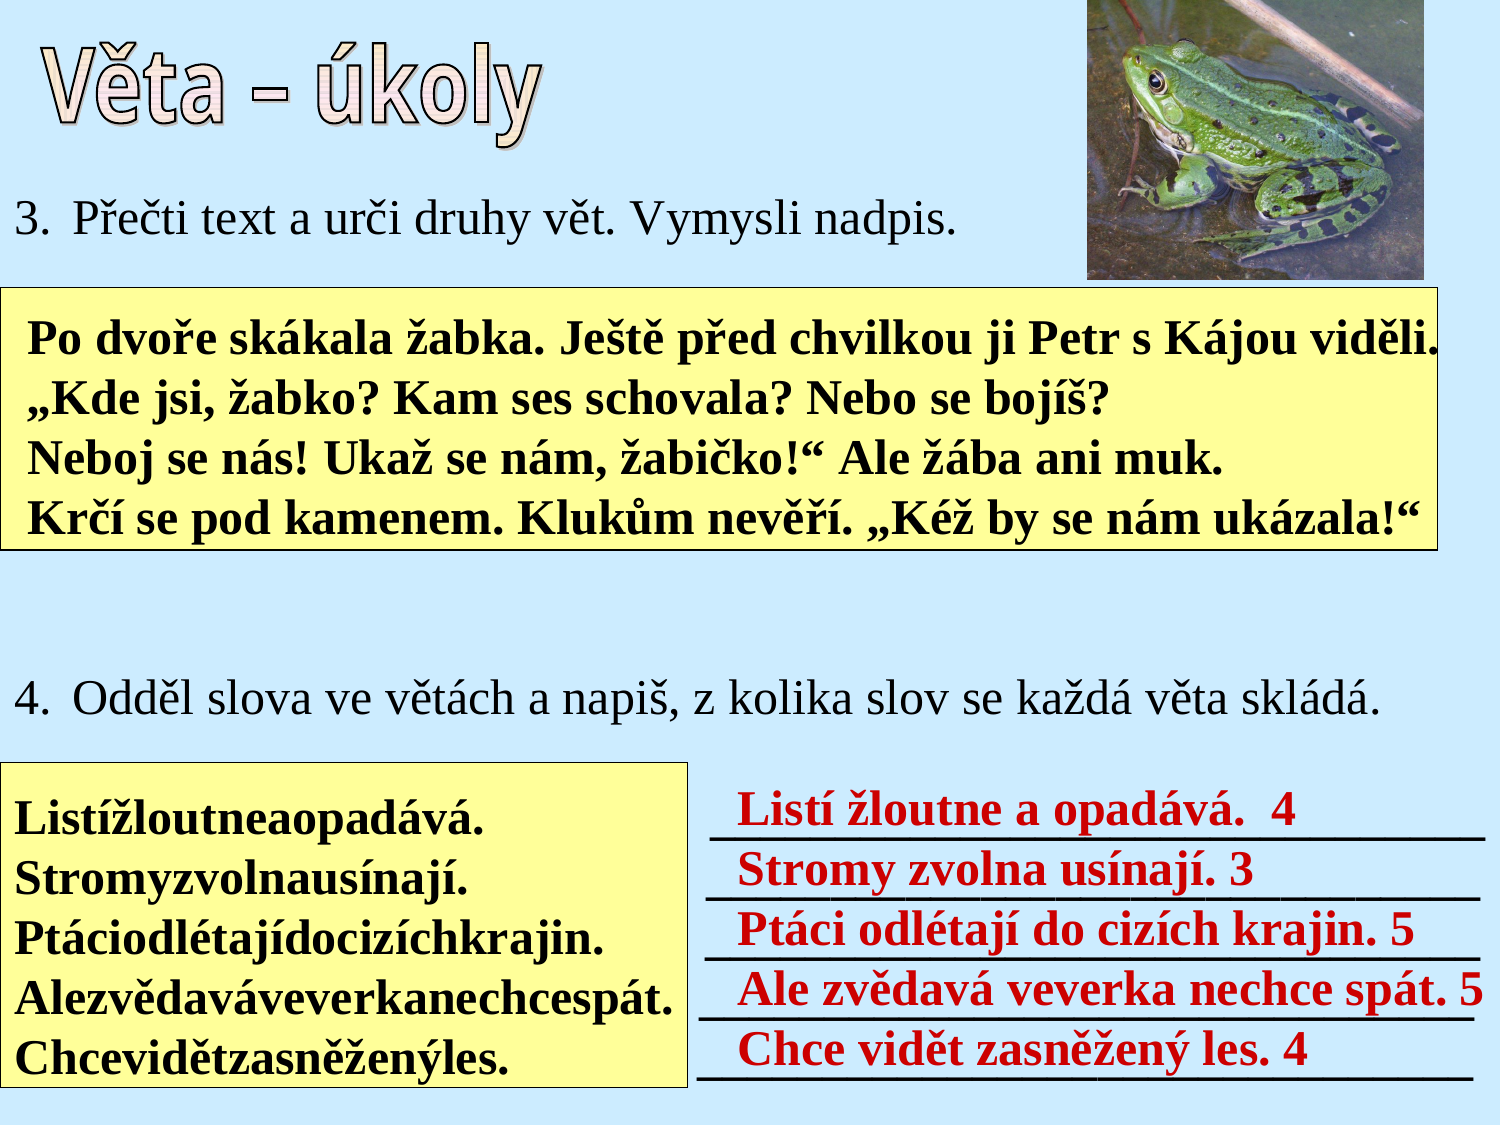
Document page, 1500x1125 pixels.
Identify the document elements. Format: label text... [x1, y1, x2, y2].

text_box Věta – úkoly [96, 64, 139, 124]
text_box Věta – úkoly [181, 64, 222, 124]
text_box Věta – úkoly [331, 42, 356, 60]
picture [1087, 0, 1424, 280]
text_box Věta – úkoly [252, 88, 288, 101]
text_box Věta – úkoly [494, 65, 542, 148]
text_box Věta – úkoly [41, 48, 95, 123]
text_box Věta – úkoly [100, 42, 136, 60]
text_box Věta – úkoly [475, 43, 488, 123]
text_box 3. Přečti text a urči druhy vět. Vymysli nadpis. Po dvoře skákala žabka. Ještě před chvilkou ji Petr s Kájou viděli. „Kde jsi, žabko? Kam ses schovala? Nebo se bojíš? Neboj se nás! Ukaž se nám, žabičko!“ Ale žába ani muk. Krčí se pod kamenem. Klukům nevěří. „Kéž by se nám ukázala!“ 4. Odděl slova ve větách a napiš, z kolika slov se každá věta skládá. Listížloutneaopadává. _______________________________ Stromyzvolnausínají. _______________________________ Ptáciodlétajídocizíchkrajin. _______________________________ Alezvědaváveverkanechcespát. _______________________________ Chcevidětzasněženýles. _______________________________ [0, 177, 1500, 1093]
text_box Věta – úkoly [421, 64, 466, 124]
text_box Věta – úkoly [143, 53, 176, 124]
text_box Věta – úkoly [372, 43, 418, 123]
text_box Listí žloutne a opadává. 4 Stromy zvolna usínají. 3 Ptáci odlétají do cizích krajin. 5 Ale zvědavá veverka nechce spát. 5 Chce vidět zasněžený les. 4 [723, 767, 1500, 1125]
text_box Věta – úkoly [318, 65, 361, 124]
